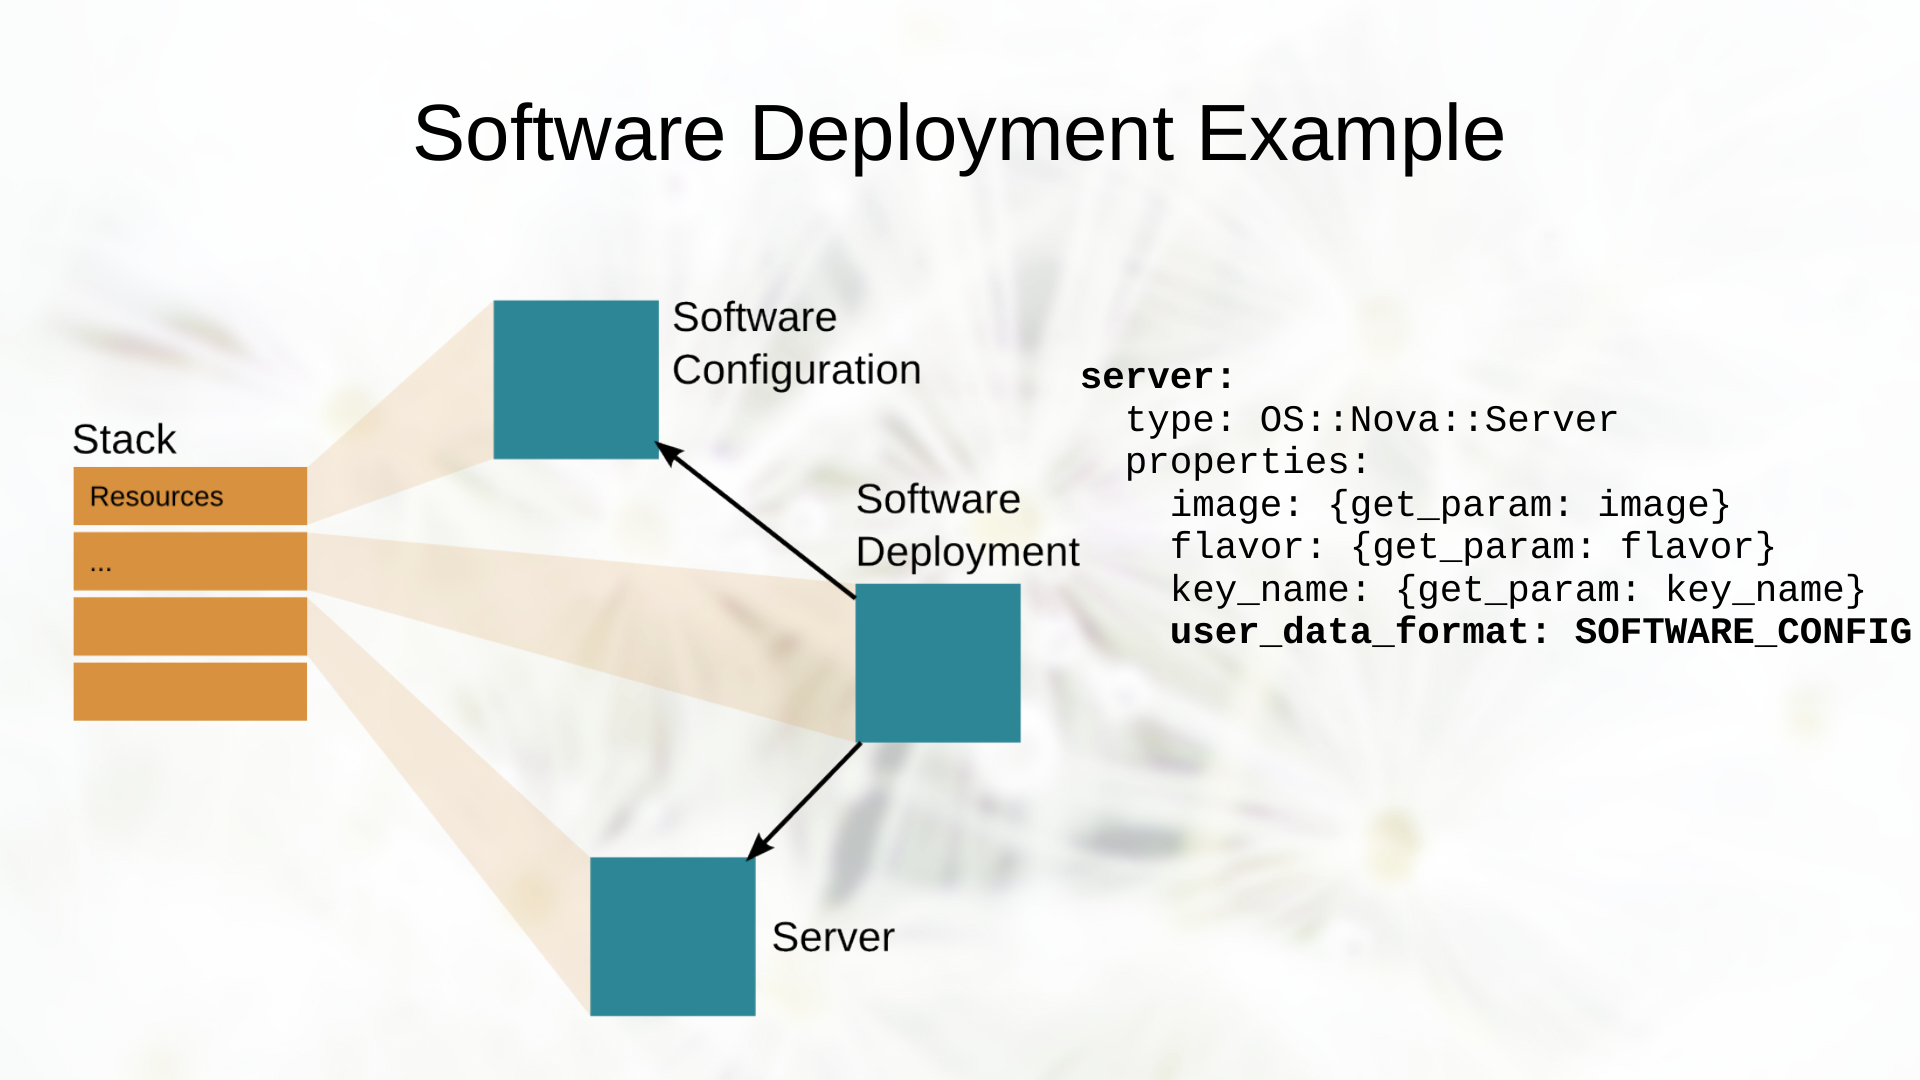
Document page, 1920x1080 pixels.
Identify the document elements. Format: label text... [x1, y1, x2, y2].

title Software Deployment Example [95, 42, 1824, 224]
text_box server: type: OS::Nova::Server properties: image: {get_param: image} flavor: {get_param: flavor} key_name: {get_param: key_name} user_data_format: SOFTWARE_CONFIG [1020, 350, 1920, 706]
picture [0, 0, 1920, 1080]
